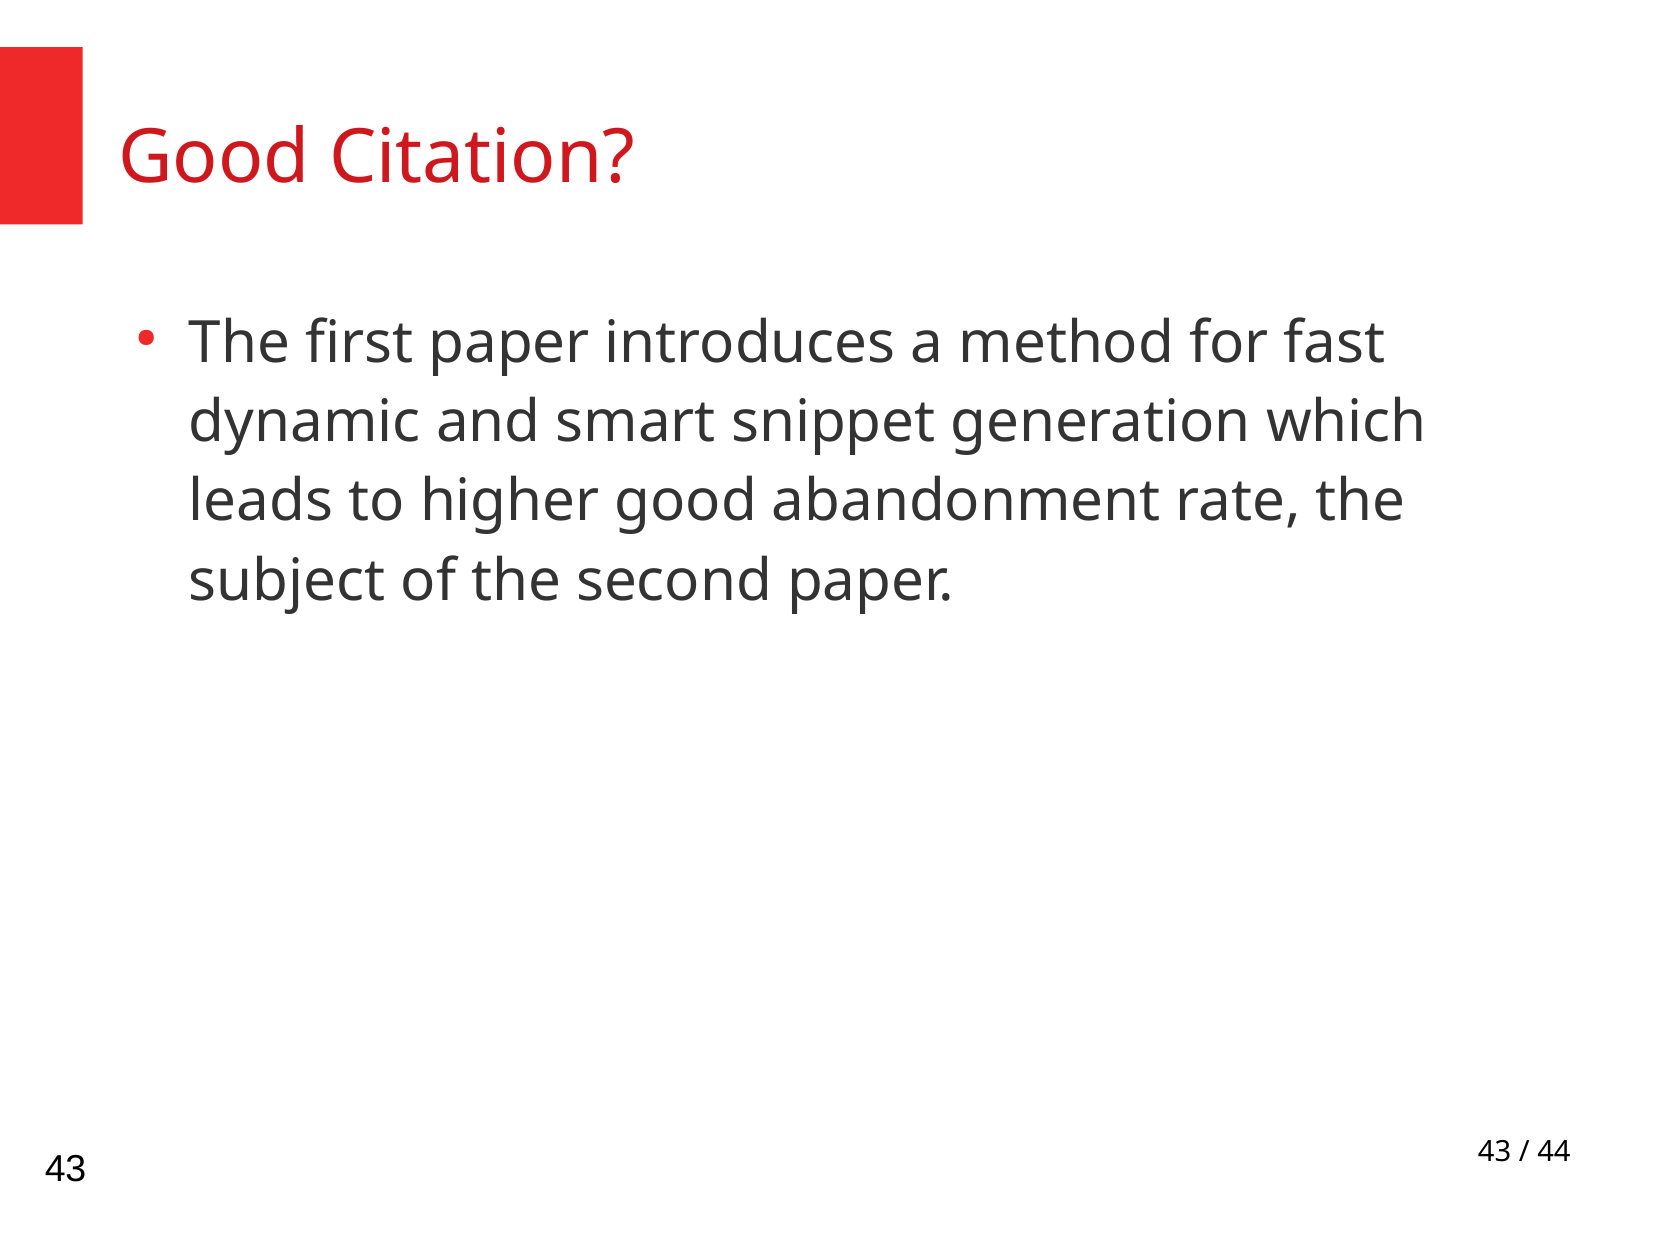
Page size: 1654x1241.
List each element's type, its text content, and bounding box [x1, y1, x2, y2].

title Good Citation? [118, 49, 1571, 257]
list The first paper introduces a method for fast dynamic and smart snippet generation which leads to higher good abandonment rate, the subject of the second paper. [118, 300, 1536, 1074]
text_box 43 [30, 1140, 106, 1197]
